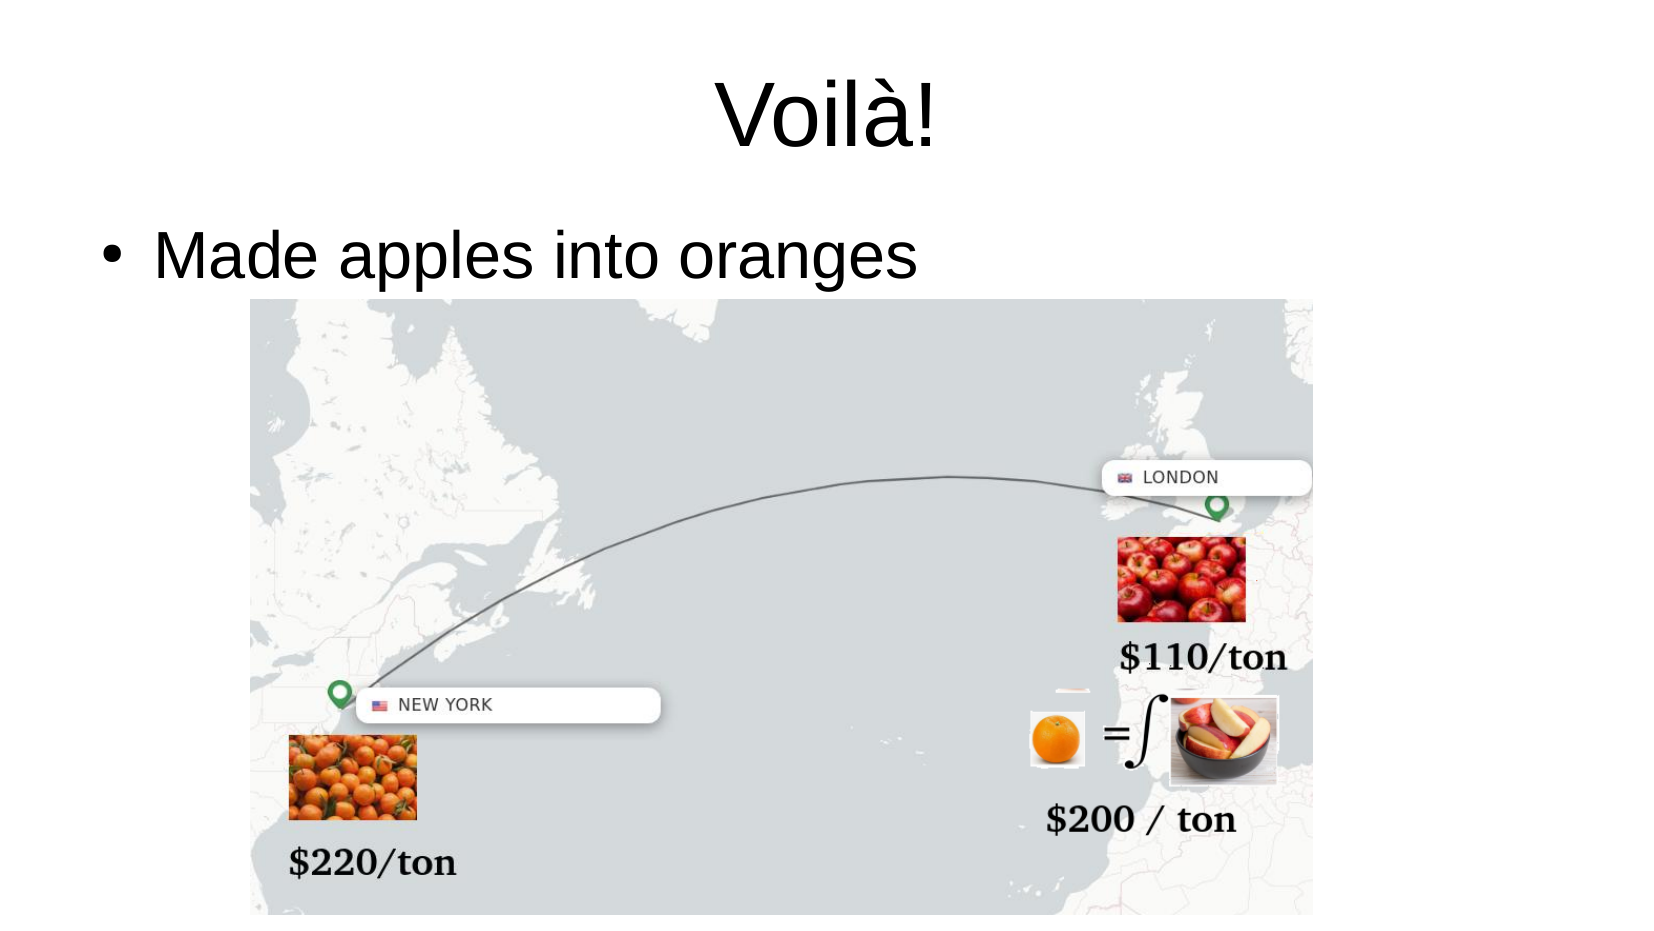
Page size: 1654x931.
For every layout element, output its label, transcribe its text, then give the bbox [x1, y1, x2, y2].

title Voilà! [82, 37, 1571, 193]
picture [250, 299, 1313, 915]
list Made apples into oranges [82, 217, 1571, 758]
